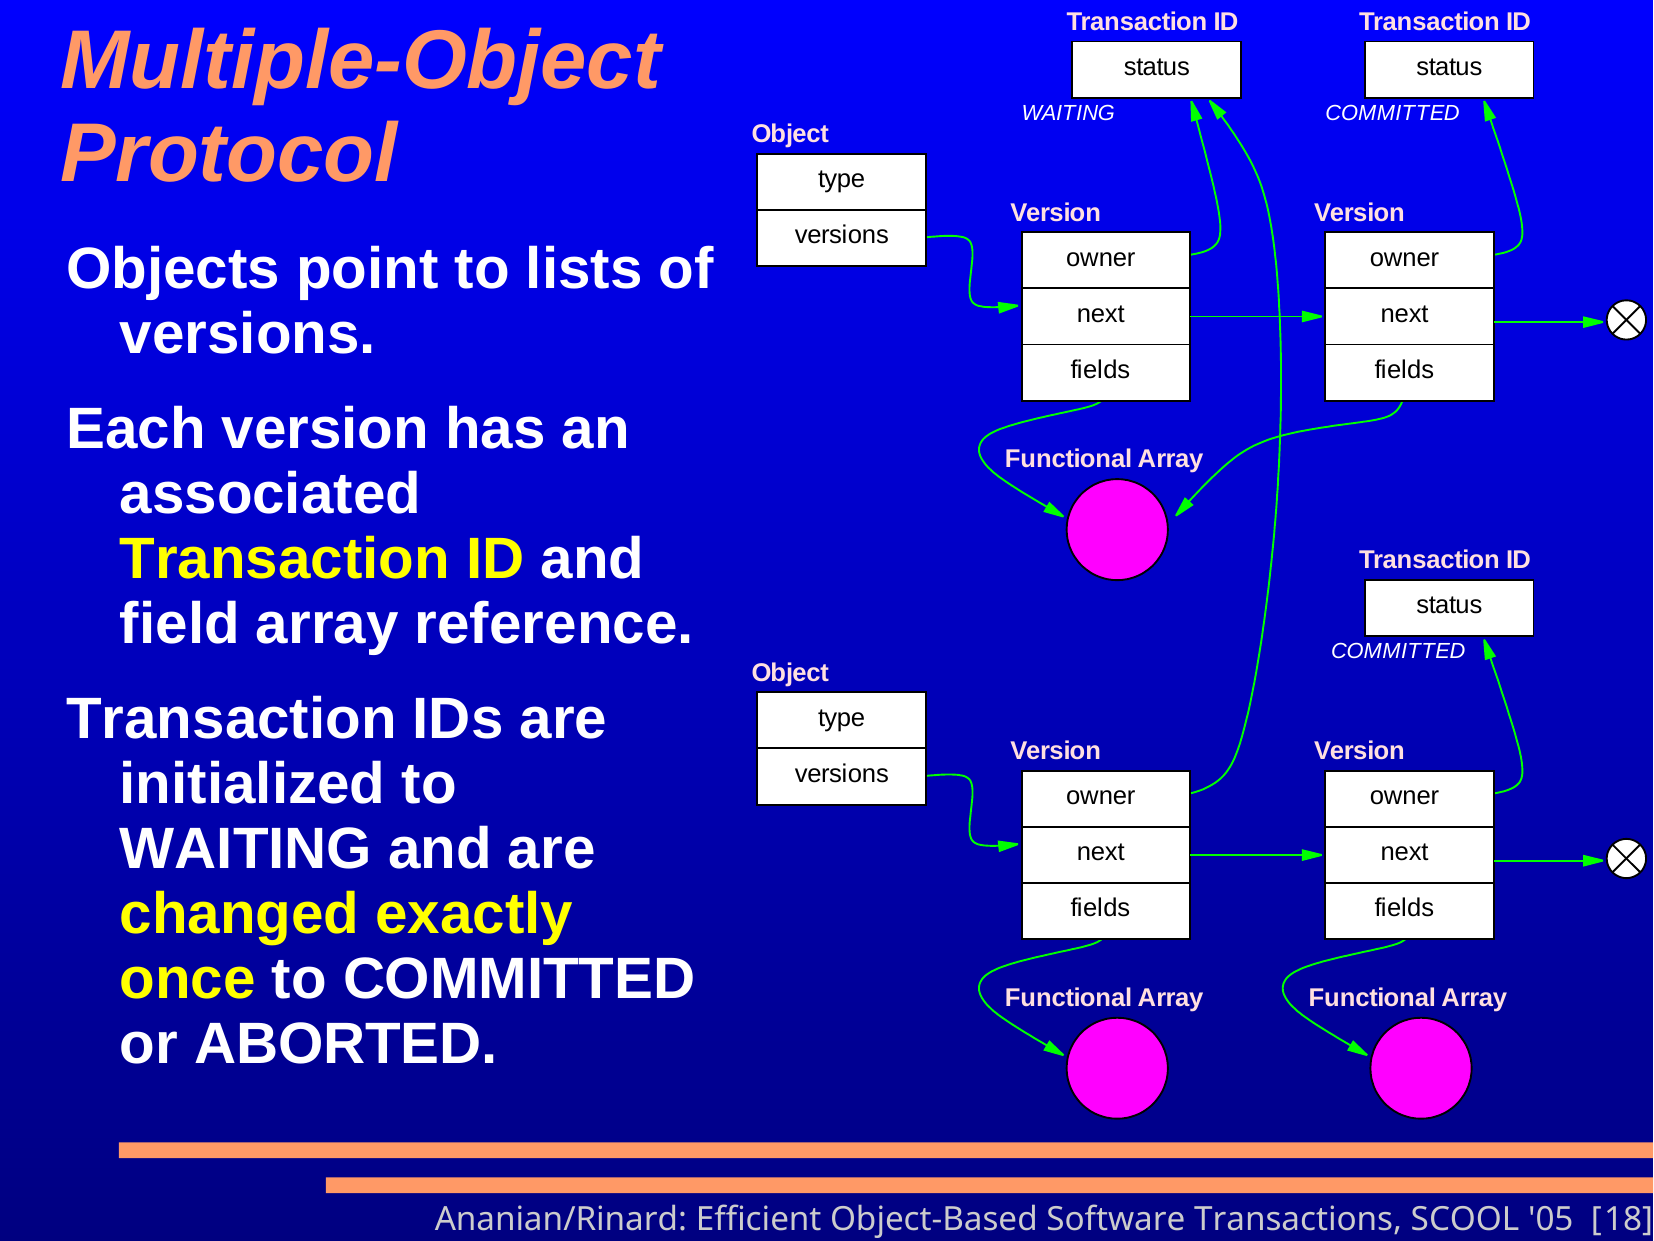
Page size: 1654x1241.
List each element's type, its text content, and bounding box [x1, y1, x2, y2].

picture [743, 0, 1653, 1126]
list Objects point to lists of versions. Each version has an associated Transaction ID and field array reference. Transaction IDs are initialized to WAITING and are changed exactly once to COMMITTED or ABORTED. [48, 235, 726, 1124]
title Multiple-Object Protocol [60, 0, 708, 214]
